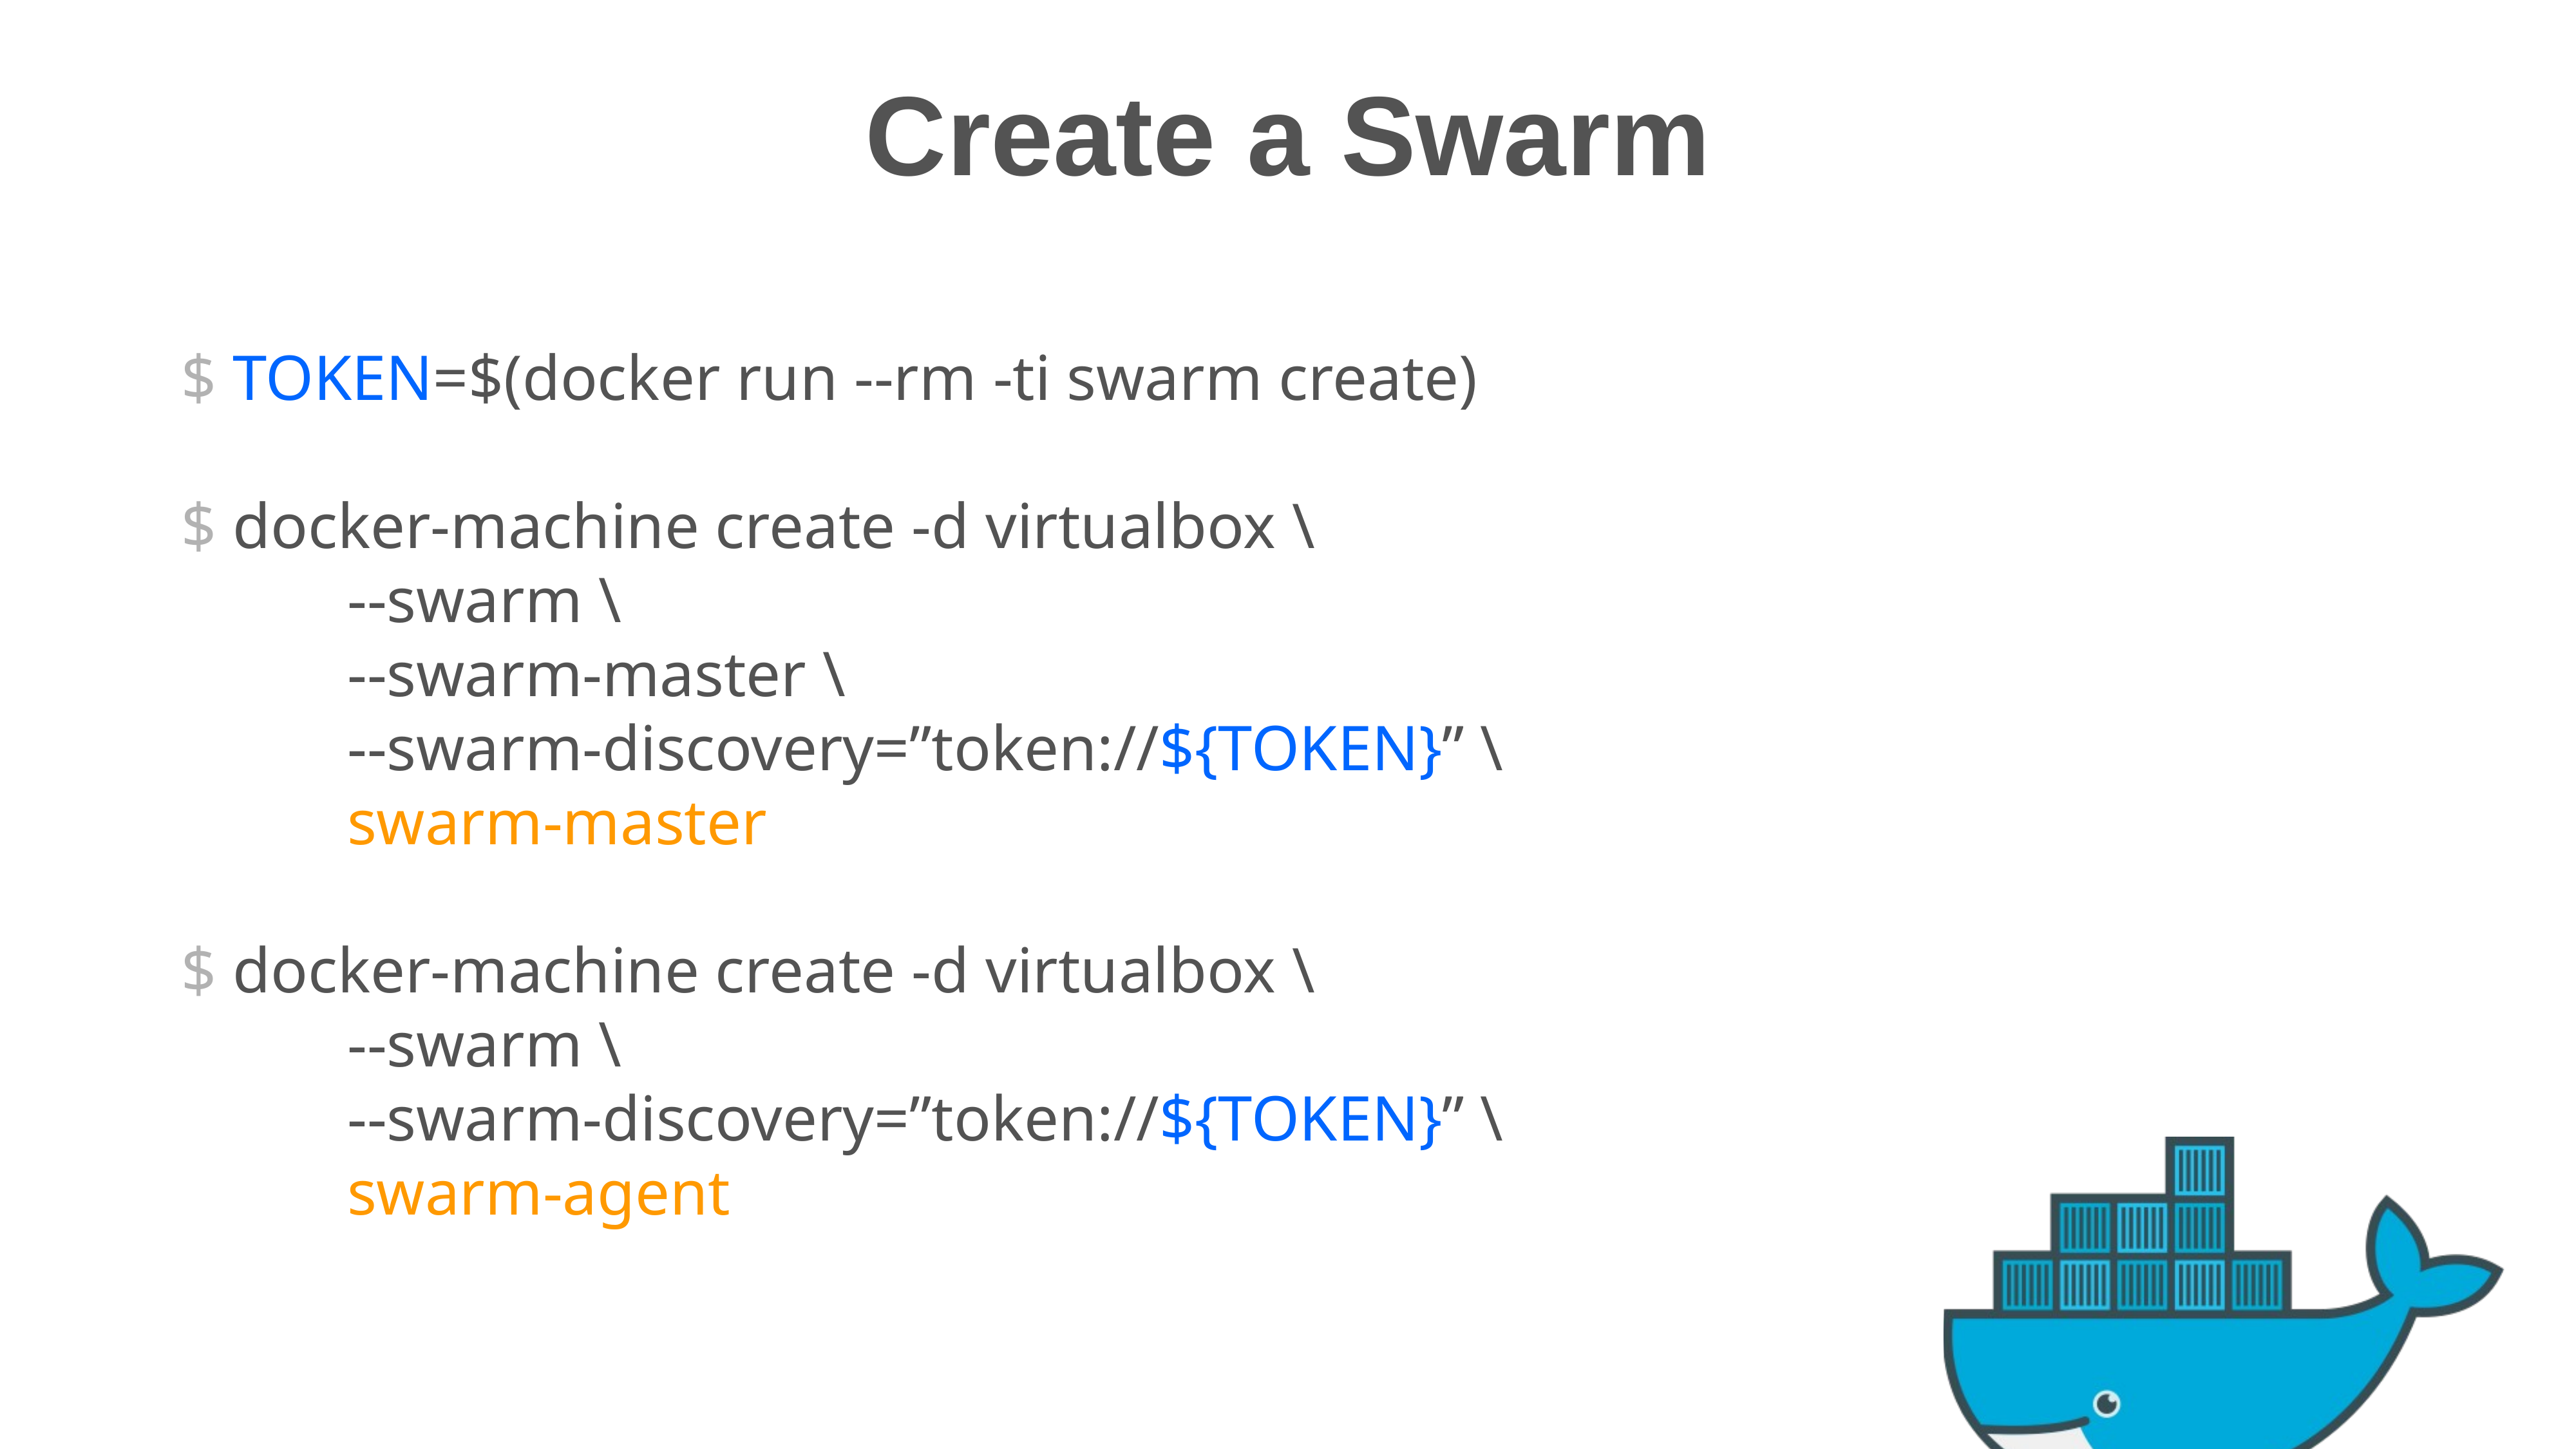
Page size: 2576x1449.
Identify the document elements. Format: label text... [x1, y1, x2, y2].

picture [1943, 1227, 2393, 1449]
picture [2092, 1389, 2121, 1418]
text_box $ TOKEN=$(docker run --rm -ti swarm create) $ docker-machine create -d virtualbox \ --swarm \ --swarm-master \ --swarm-discovery=”token://${TOKEN}” \ swarm-master $ docker-machine create -d virtualbox \ --swarm \ --swarm-discovery=”token://${TOKEN}” \ swarm-agent [159, 338, 2417, 1227]
text_box Create a Swarm [379, 73, 2197, 258]
picture [2292, 1137, 2505, 1449]
